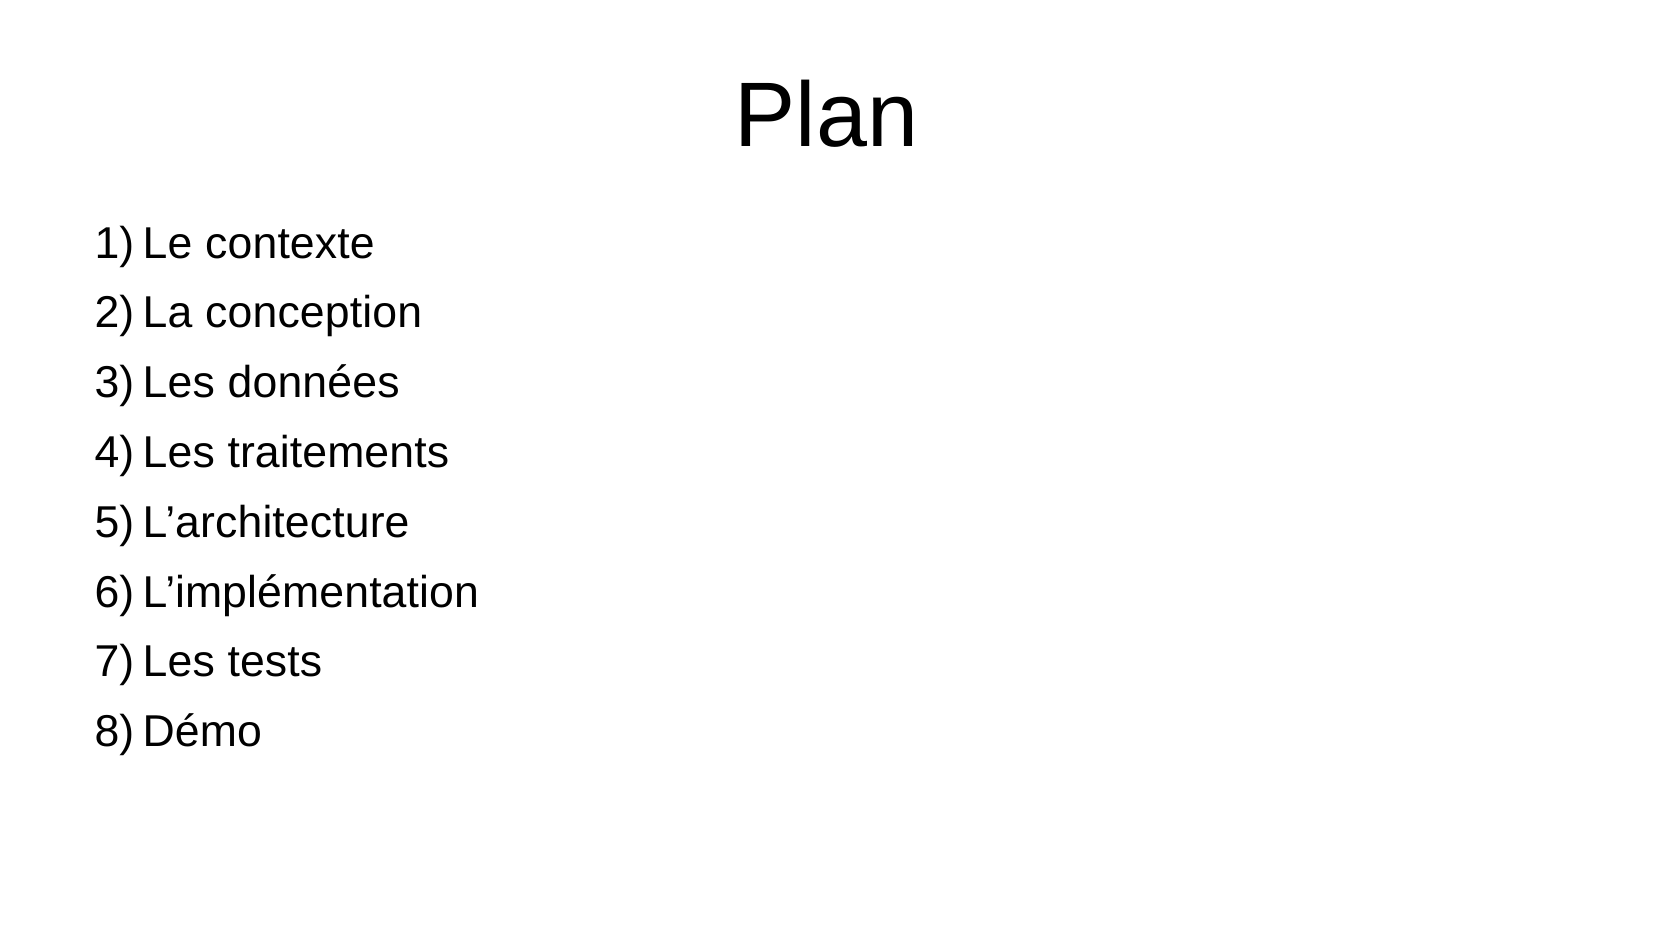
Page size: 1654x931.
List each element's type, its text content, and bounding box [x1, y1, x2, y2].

list Le contexte La conception Les données Les traitements L’architecture L’implémentation Les tests Démo [82, 217, 1571, 758]
title Plan [82, 37, 1571, 193]
